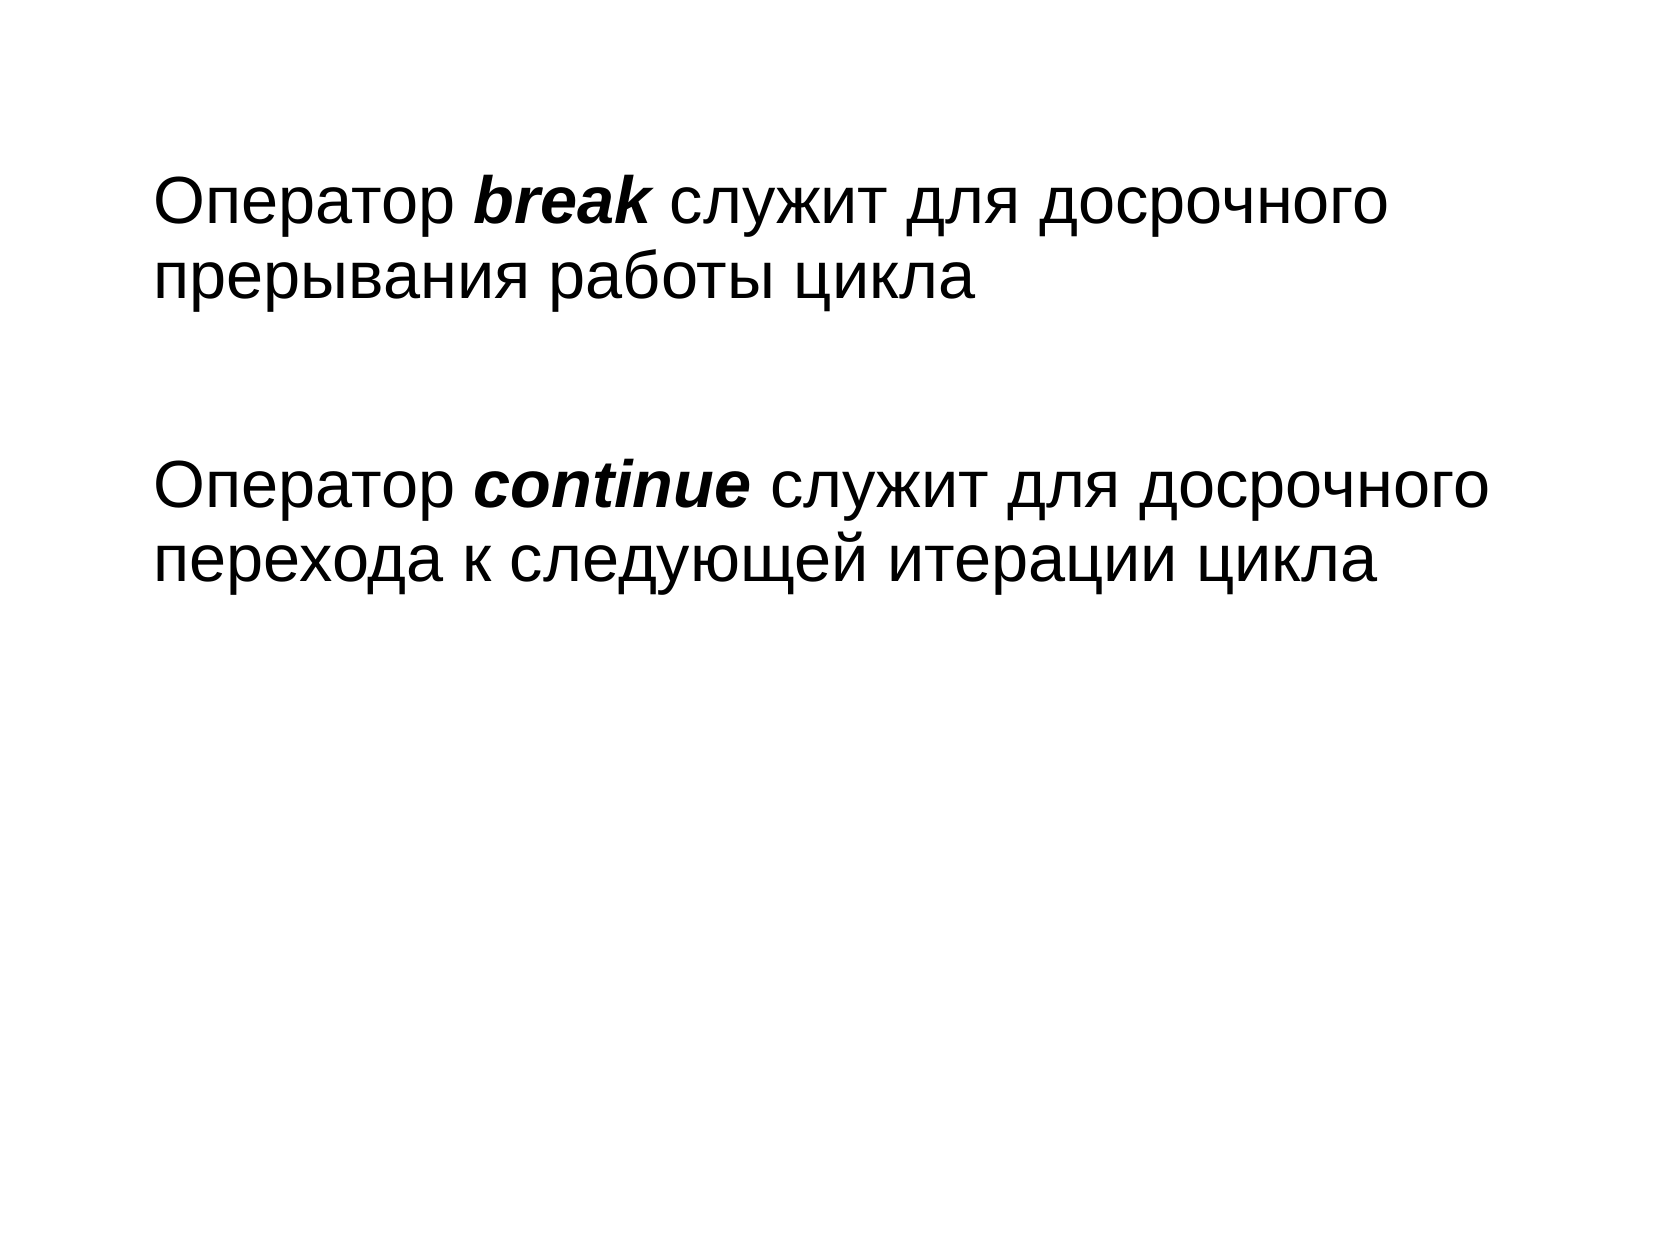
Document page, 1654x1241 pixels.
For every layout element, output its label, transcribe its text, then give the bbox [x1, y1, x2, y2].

list Оператор break служит для досрочного прерывания работы цикла Оператор continue служит для досрочного перехода к следующей итерации цикла [82, 59, 1571, 1182]
